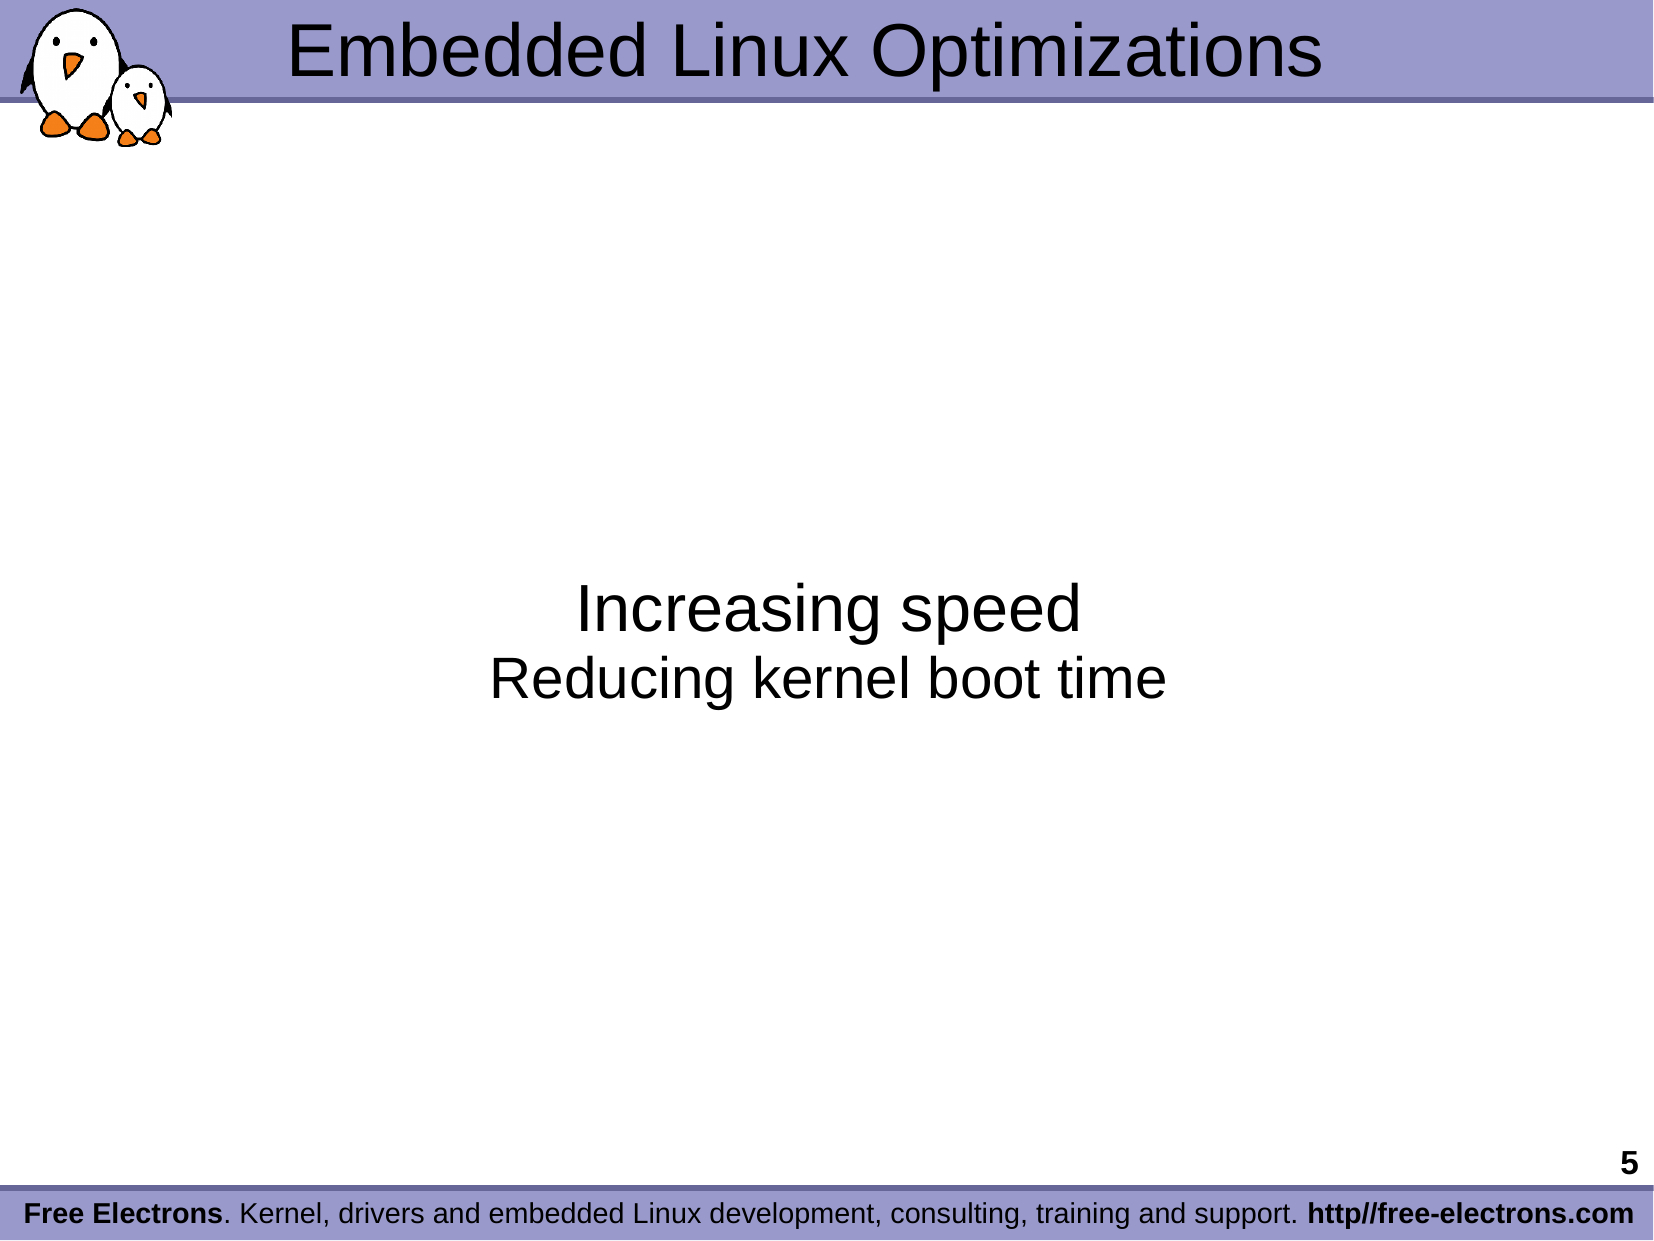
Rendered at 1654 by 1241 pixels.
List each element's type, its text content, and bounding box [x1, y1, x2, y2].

subtitle Increasing speed Reducing kernel boot time [105, 216, 1518, 1066]
title Embedded Linux Optimizations [60, 0, 1551, 100]
picture [20, 8, 172, 147]
